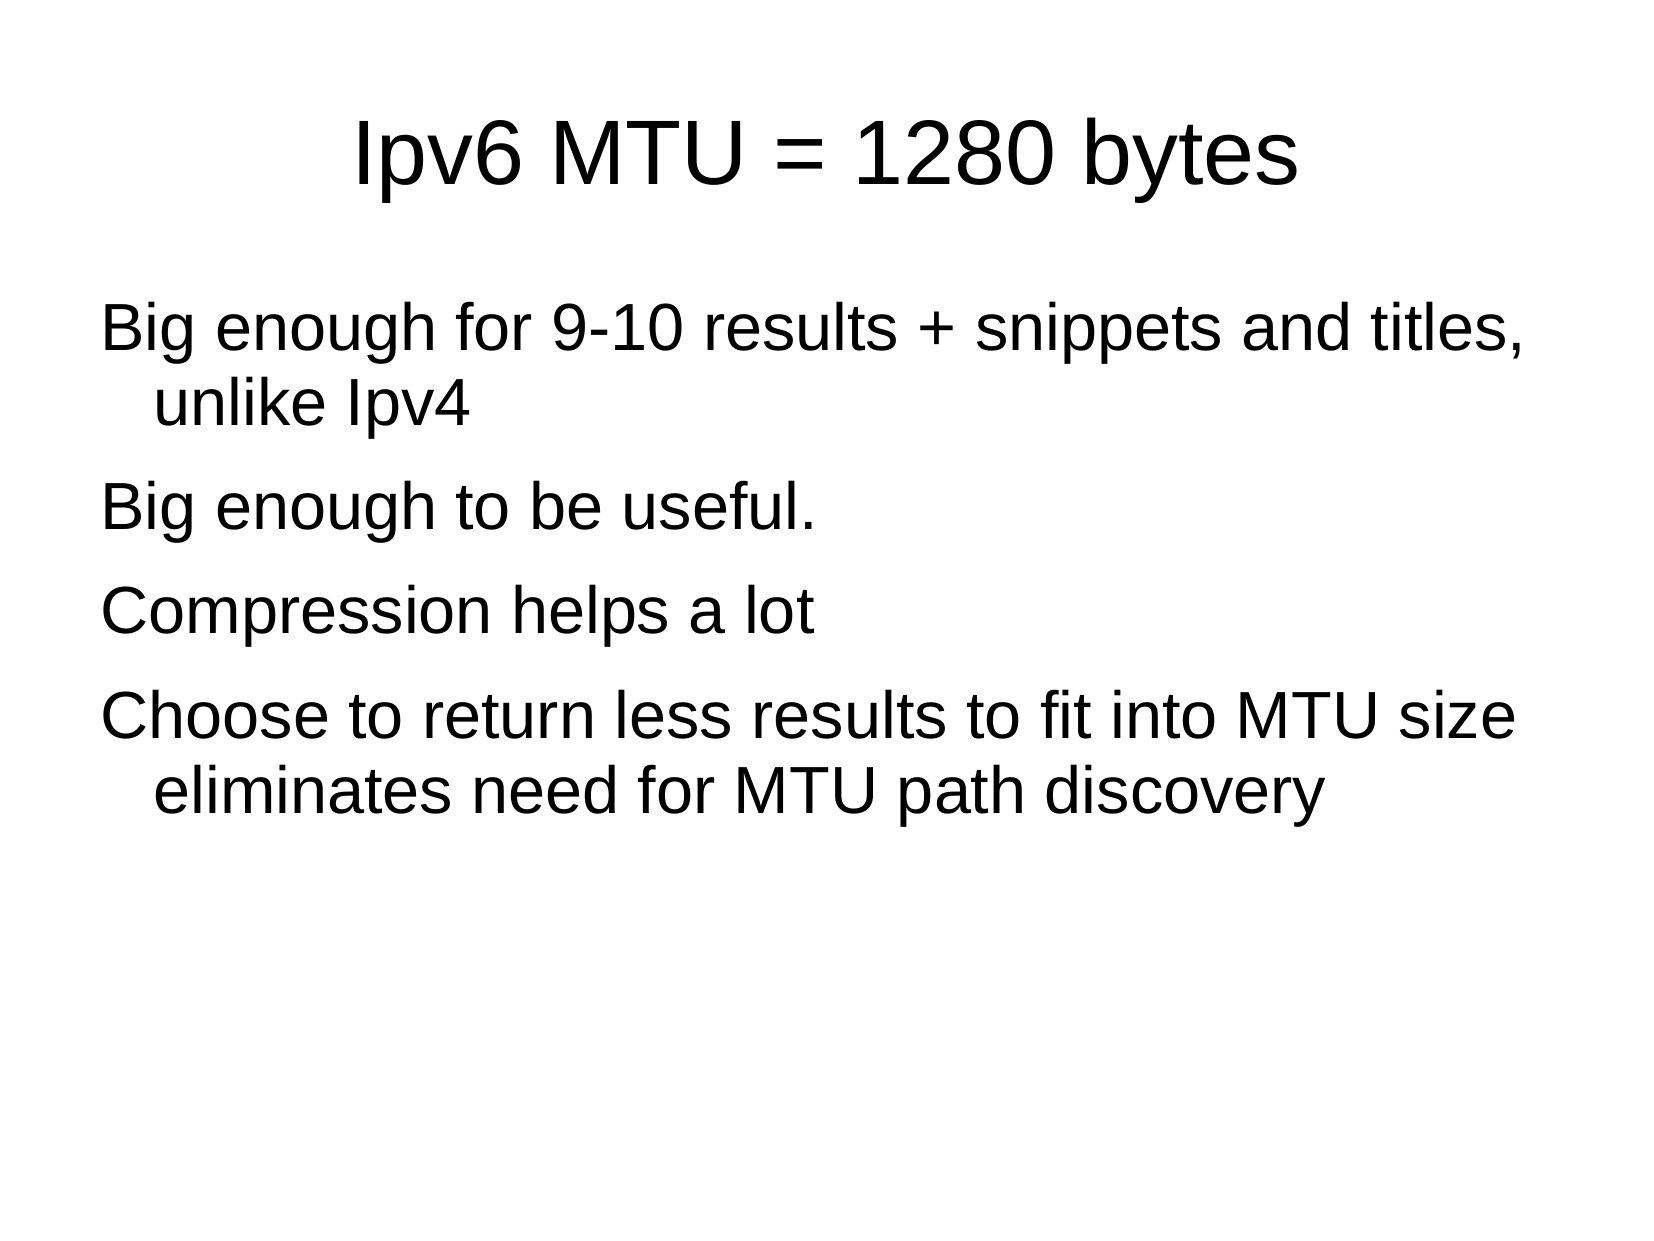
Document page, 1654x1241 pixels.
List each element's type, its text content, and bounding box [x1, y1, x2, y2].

title Ipv6 MTU = 1280 bytes [82, 56, 1571, 250]
list Big enough for 9-10 results + snippets and titles, unlike Ipv4 Big enough to be useful. Compression helps a lot Choose to return less results to fit into MTU size eliminates need for MTU path discovery [82, 290, 1571, 1094]
